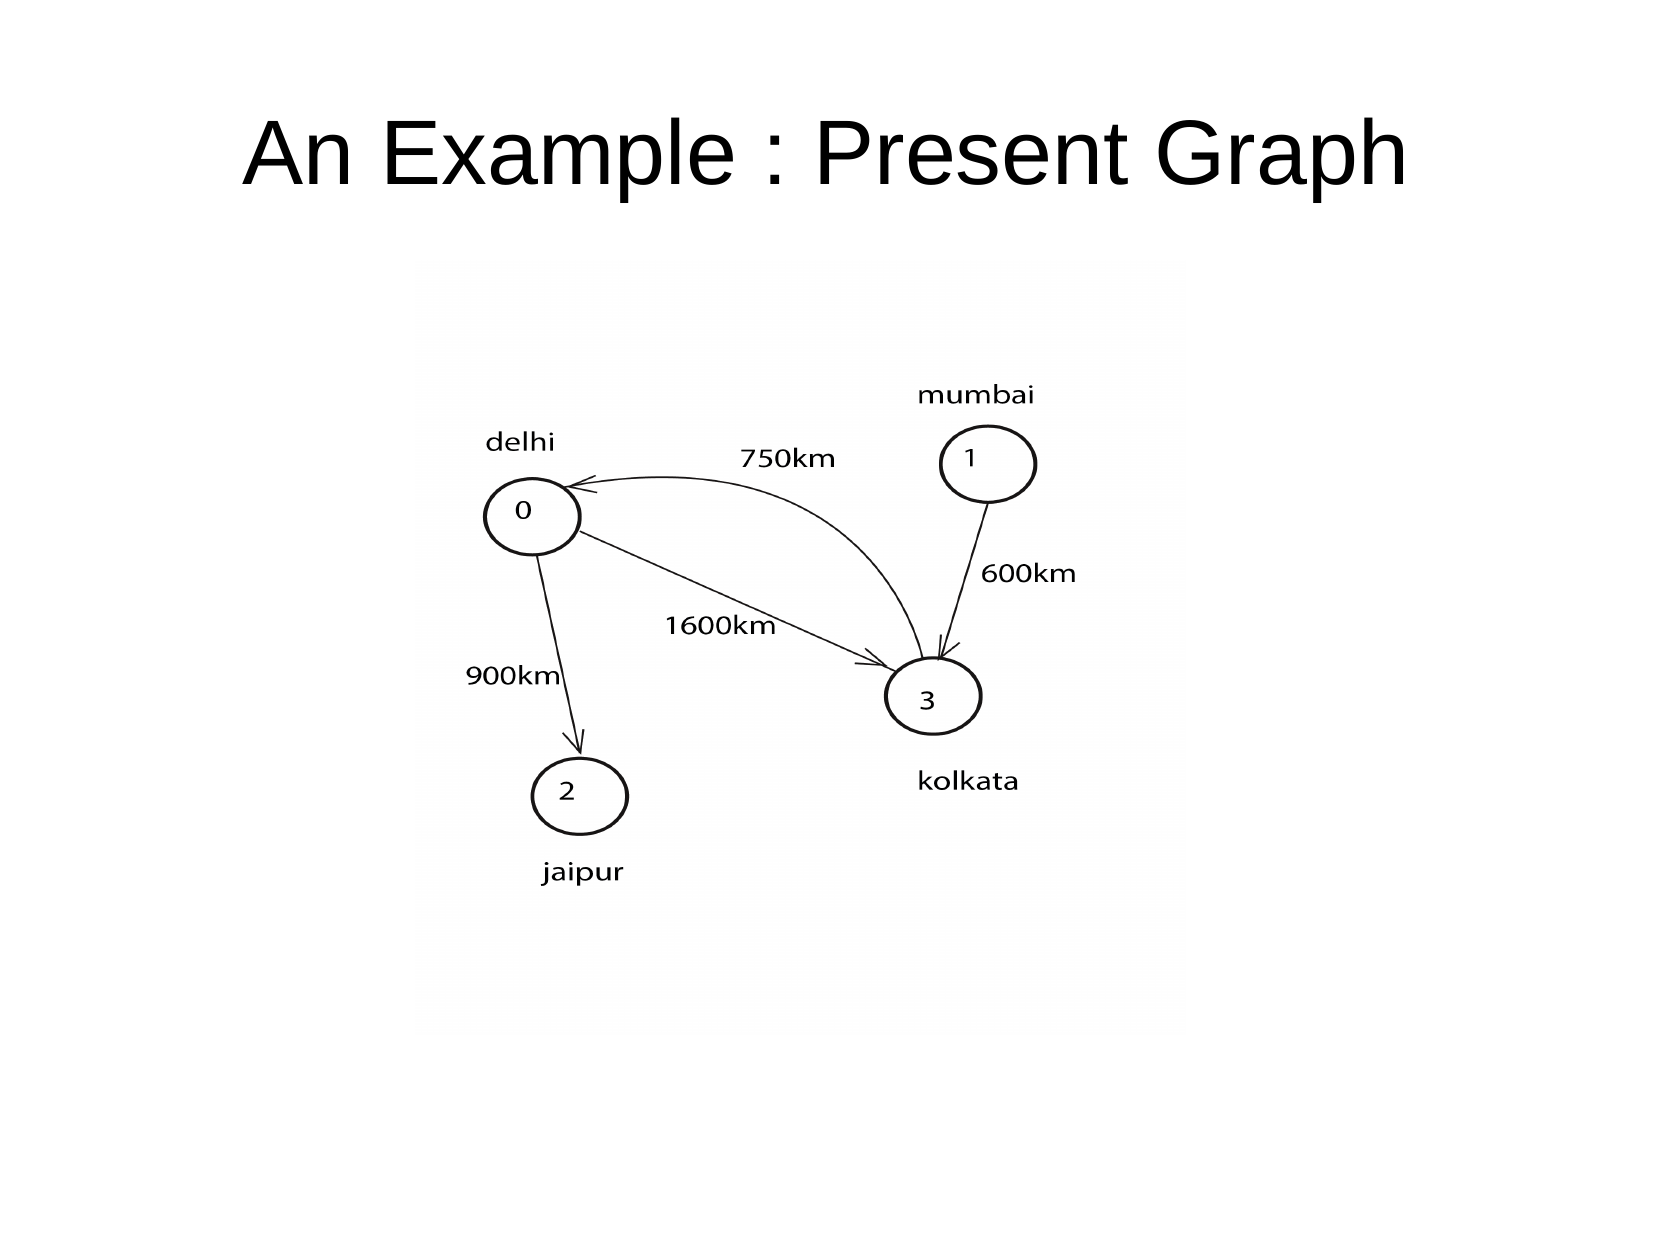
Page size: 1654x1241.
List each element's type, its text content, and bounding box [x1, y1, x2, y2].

title An Example : Present Graph [82, 49, 1571, 257]
picture [415, 260, 1186, 1036]
